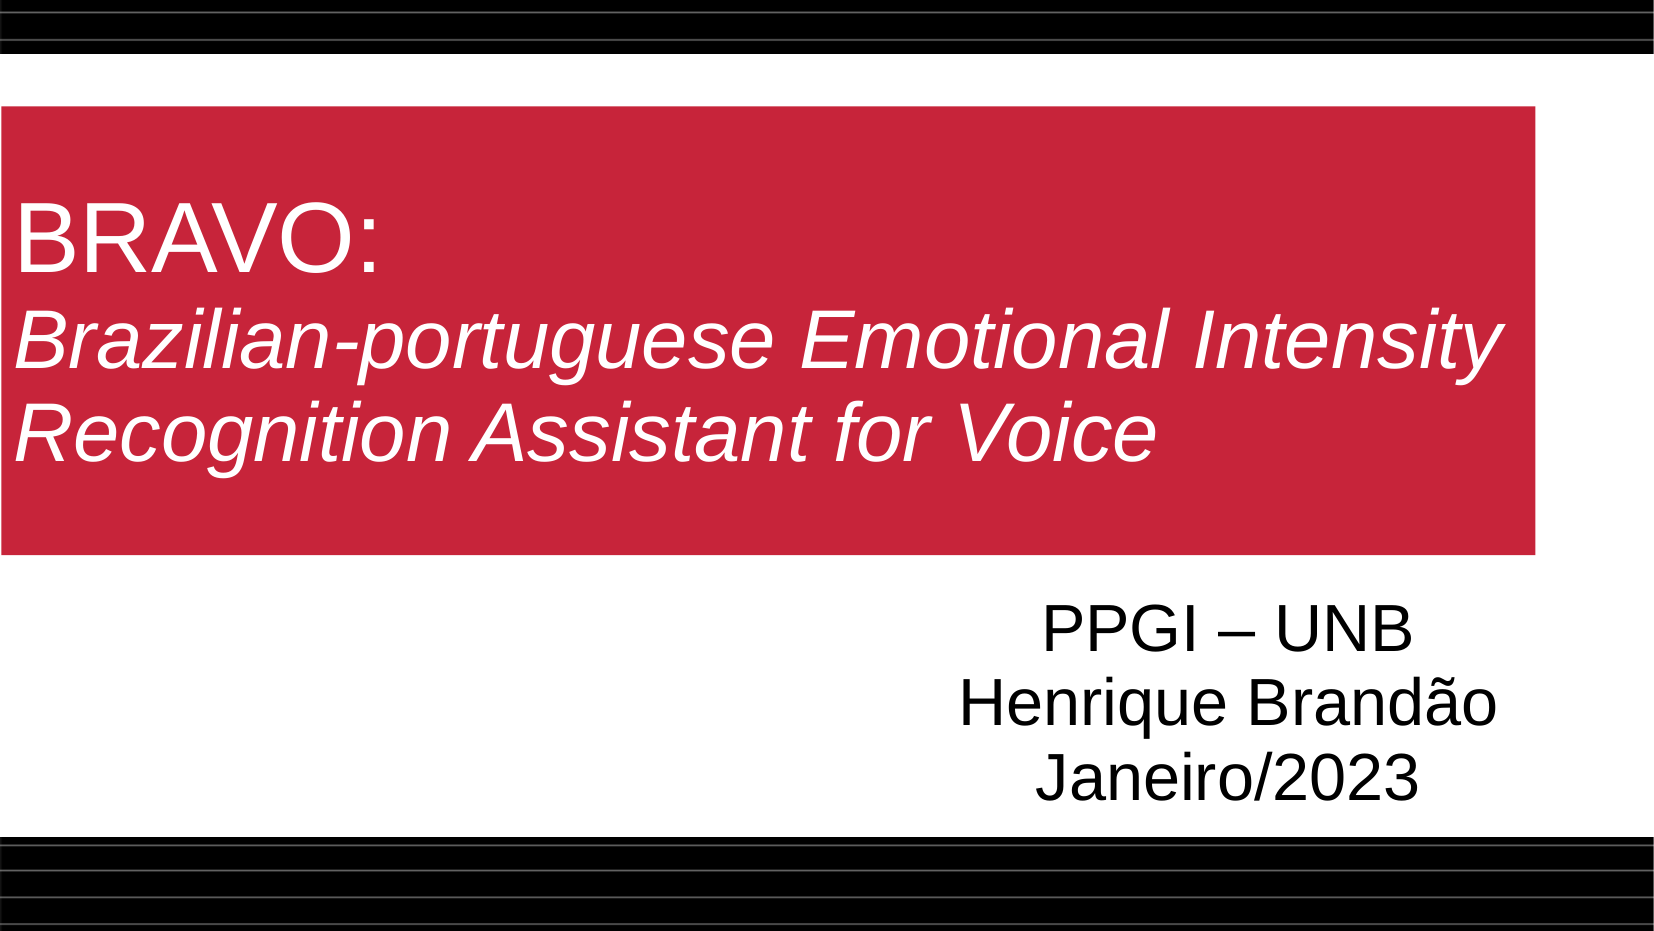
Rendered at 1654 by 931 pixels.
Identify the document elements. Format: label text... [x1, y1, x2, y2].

picture [0, 837, 1654, 931]
picture [0, 0, 1654, 54]
title BRAVO: Brazilian-portuguese Emotional Intensity Recognition Assistant for Voice [1, 106, 1536, 556]
subtitle PPGI – UNB Henrique Brandão Janeiro/2023 [797, 590, 1654, 815]
